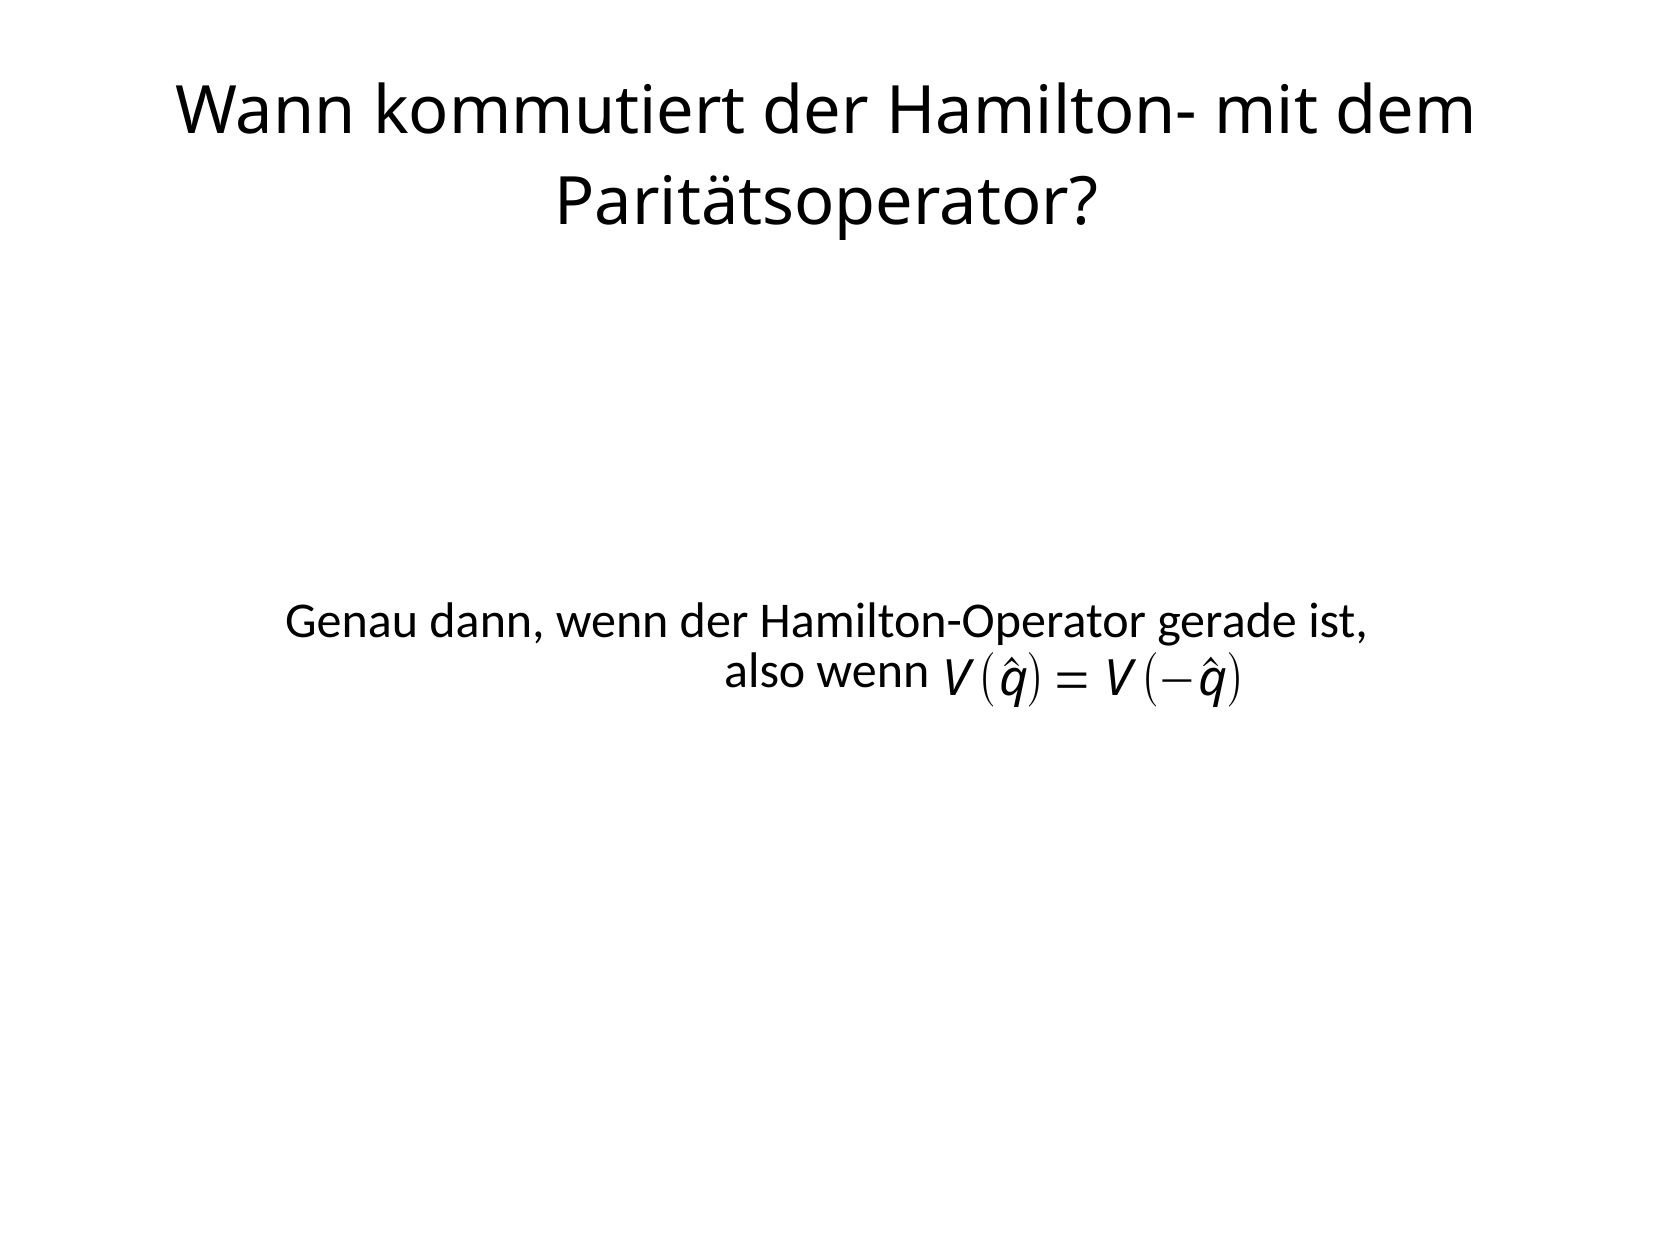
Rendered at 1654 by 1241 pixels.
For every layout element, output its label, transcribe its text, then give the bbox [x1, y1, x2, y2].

title Wann kommutiert der Hamilton- mit dem Paritätsoperator? [82, 49, 1571, 257]
chart [935, 648, 1250, 710]
subtitle Genau dann, wenn der Hamilton-Operator gerade ist, also wenn [82, 290, 1571, 1010]
